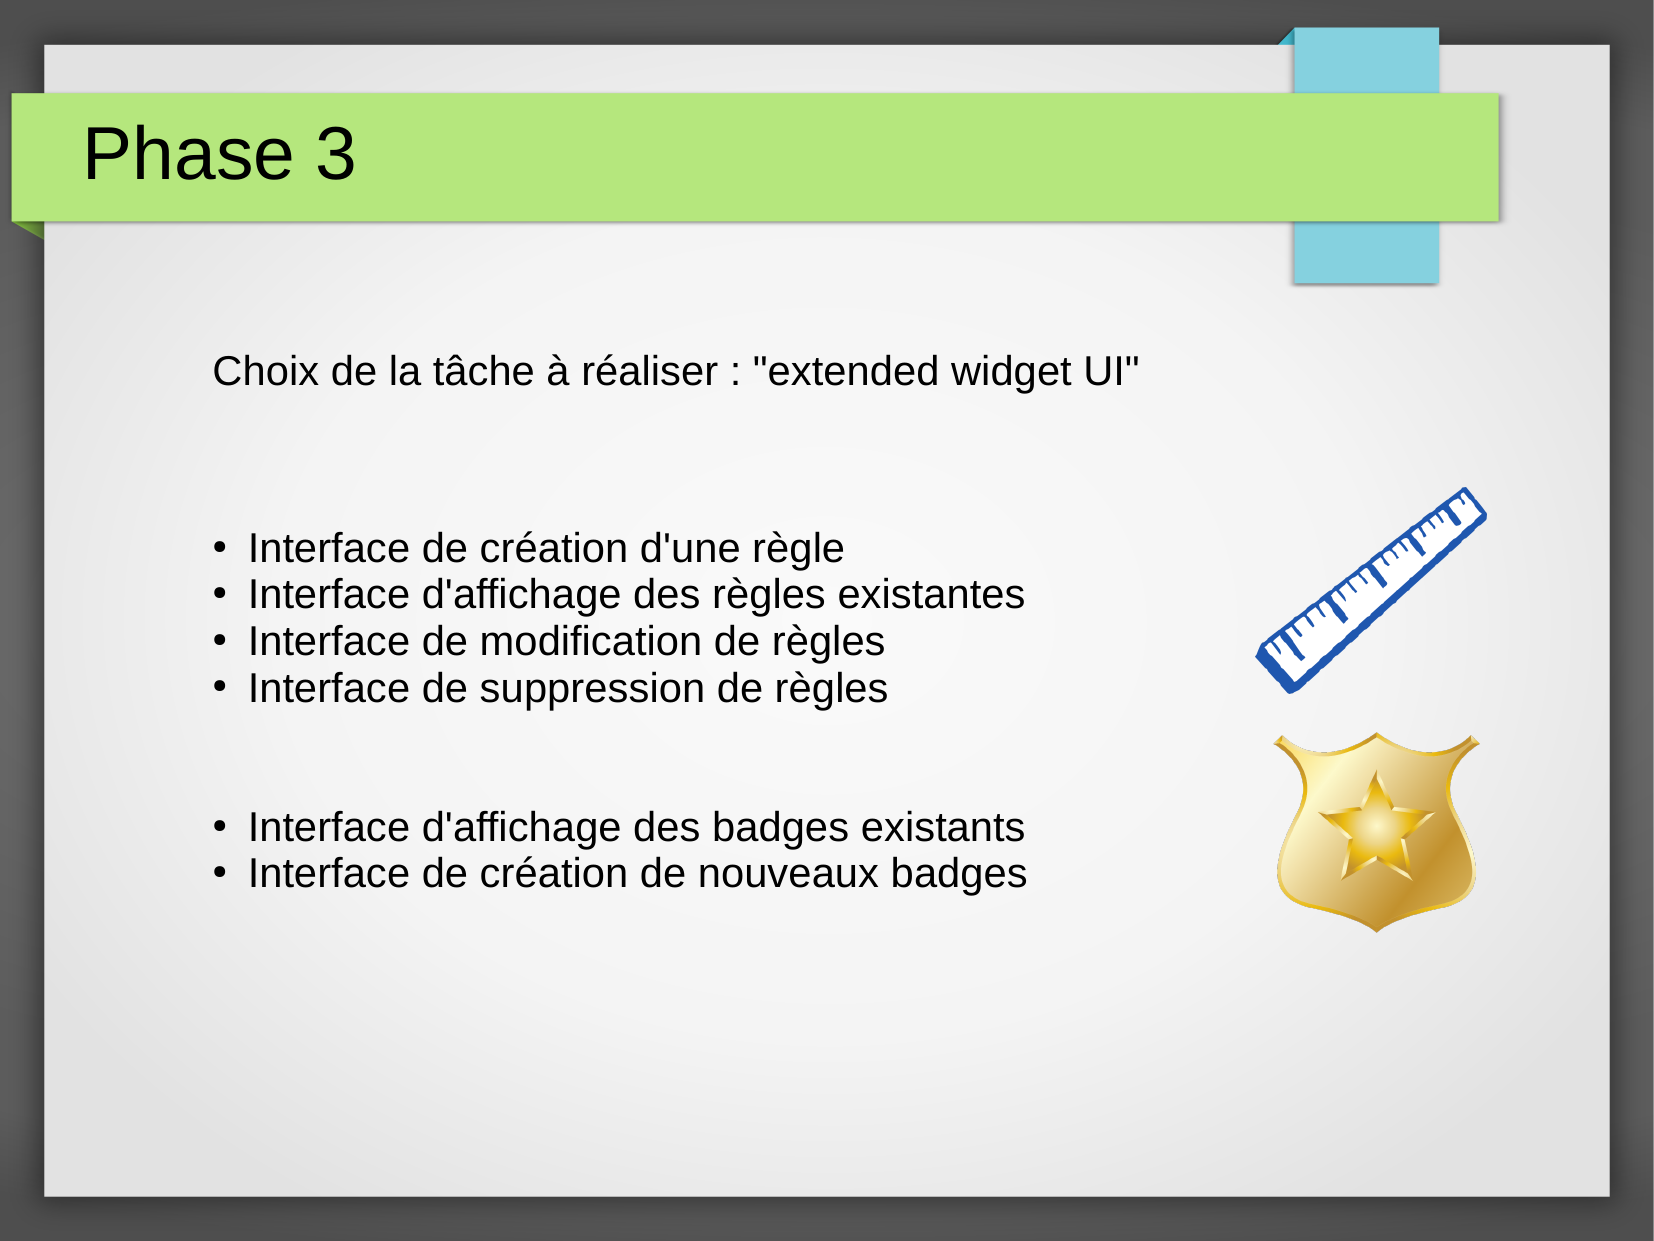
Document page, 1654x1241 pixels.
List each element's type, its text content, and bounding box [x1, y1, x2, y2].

title Phase 3 [82, 94, 1264, 213]
text_box Choix de la tâche à réaliser : "extended widget UI" [197, 340, 1156, 403]
text_box Interface de création d'une règle Interface d'affichage des règles existantes Interface de modification de règles Interface de suppression de règles Interface d'affichage des badges existants Interface de création de nouveaux badges [197, 517, 1044, 909]
picture [0, 0, 1654, 1241]
